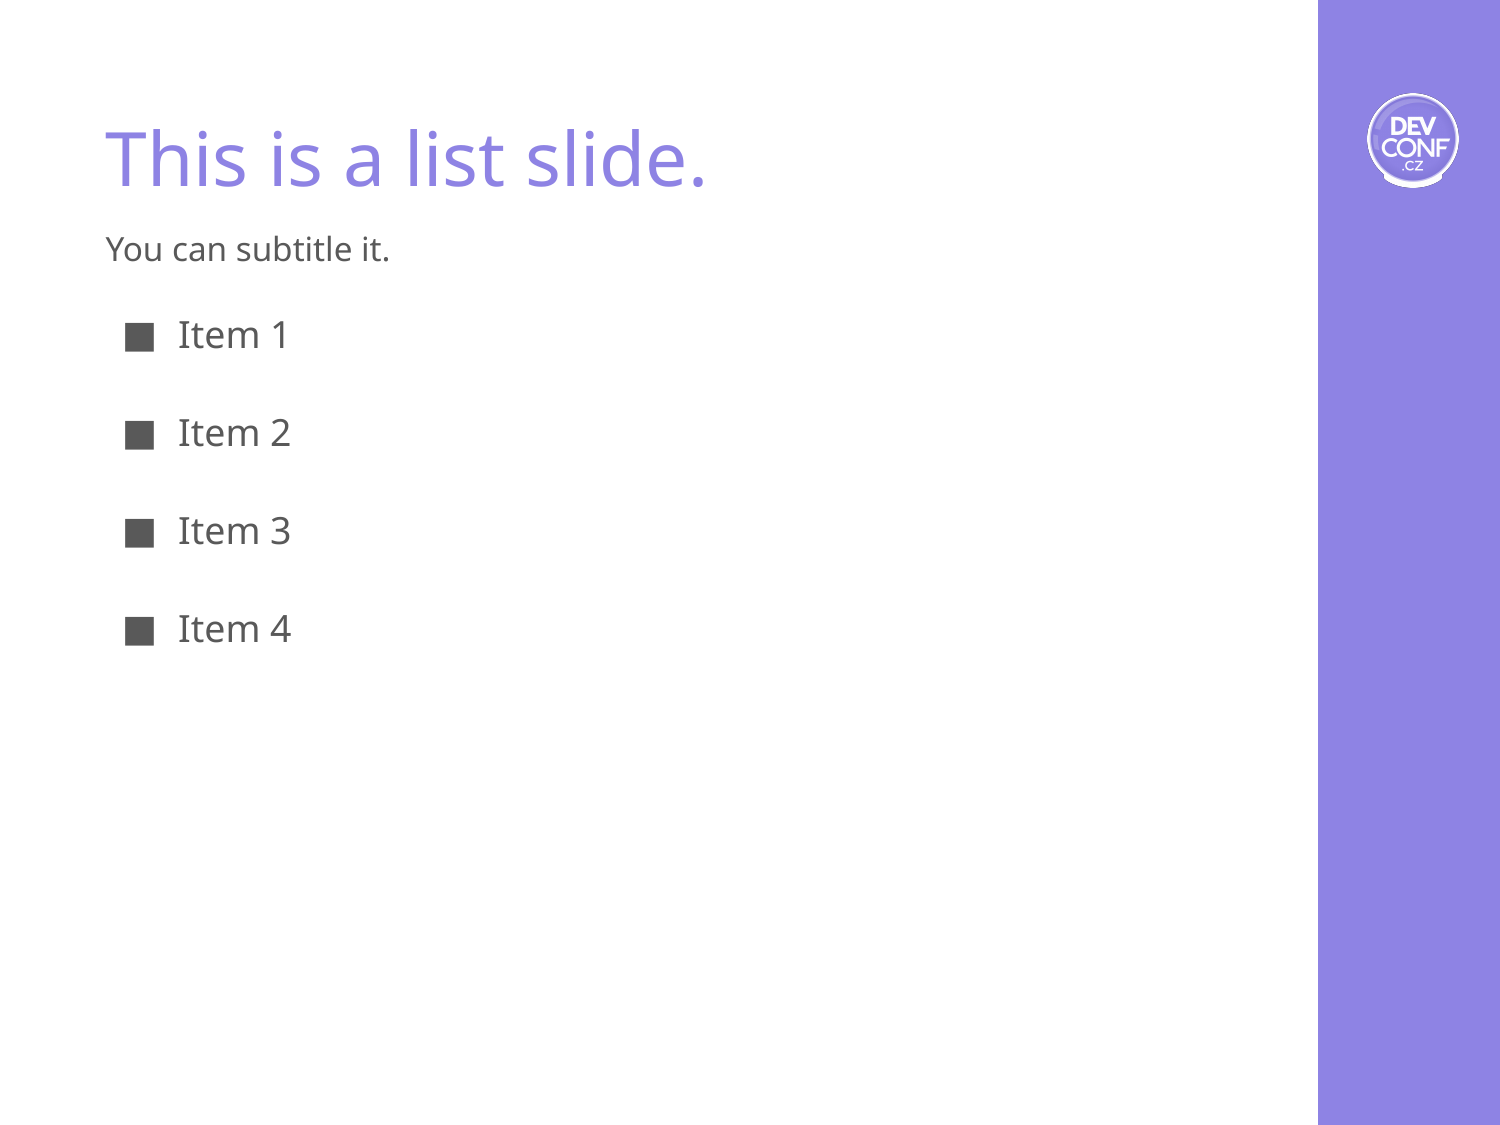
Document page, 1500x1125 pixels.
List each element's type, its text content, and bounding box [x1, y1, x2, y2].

subtitle You can subtitle it. [105, 218, 1100, 277]
picture [1367, 93, 1459, 188]
list Item 1 Item 2 Item 3 Item 4 [103, 299, 1098, 987]
title This is a list slide. [105, 93, 1100, 218]
